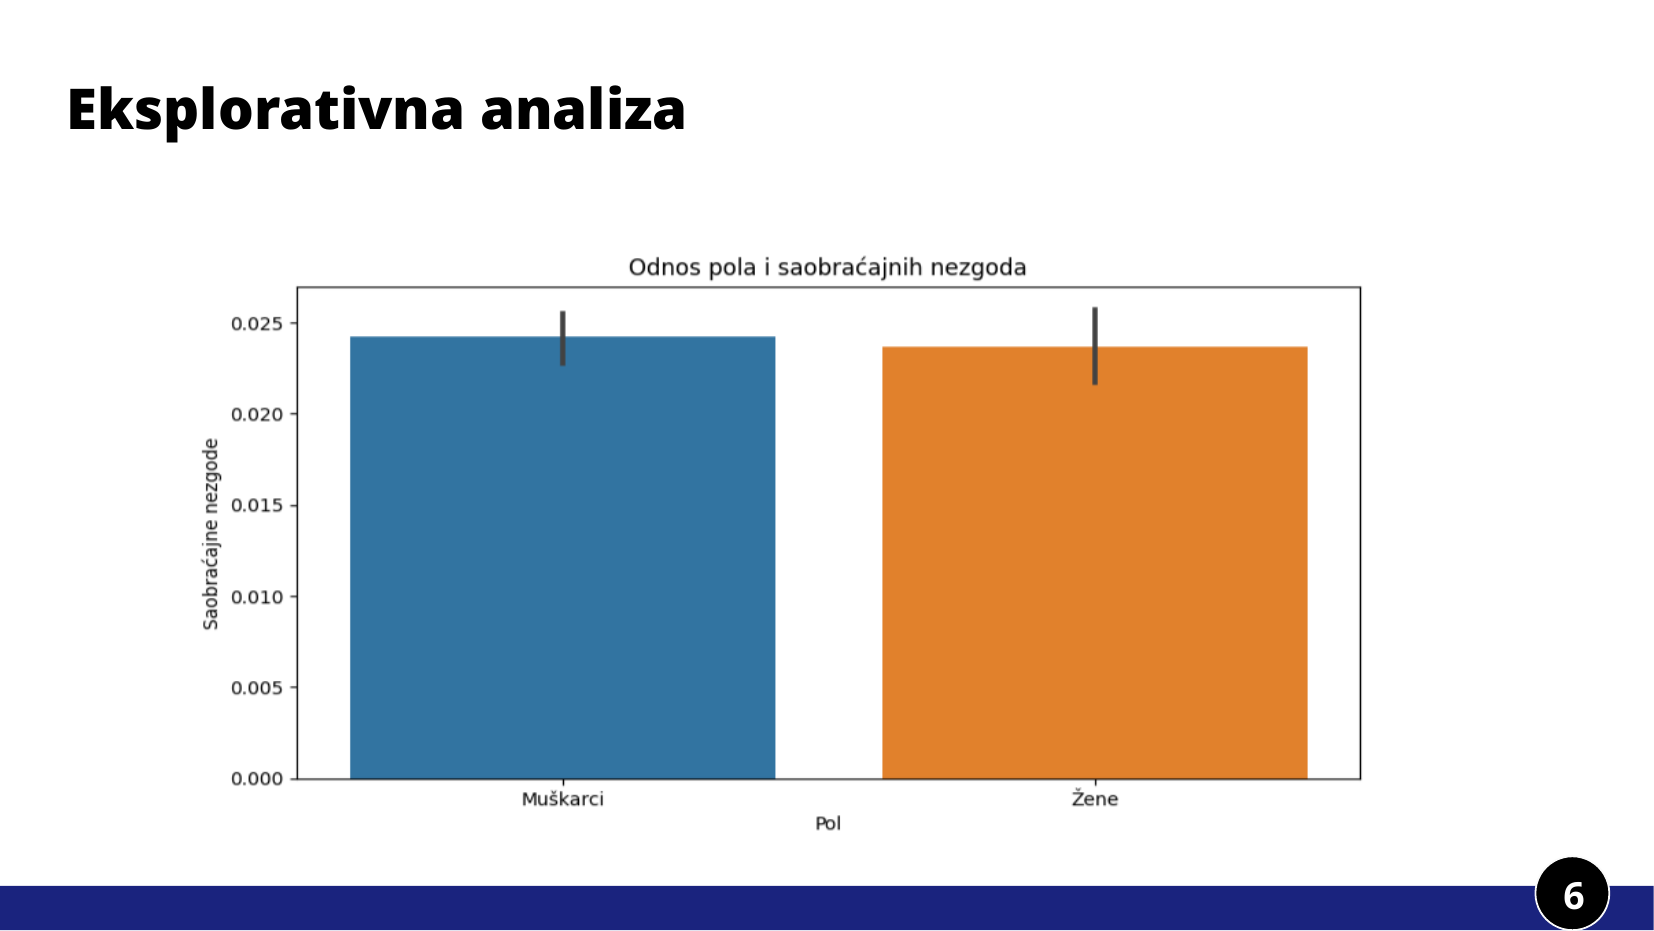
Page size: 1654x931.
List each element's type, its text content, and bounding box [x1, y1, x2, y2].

picture [172, 243, 1397, 864]
title Eksplorativna analiza [66, 48, 1603, 168]
